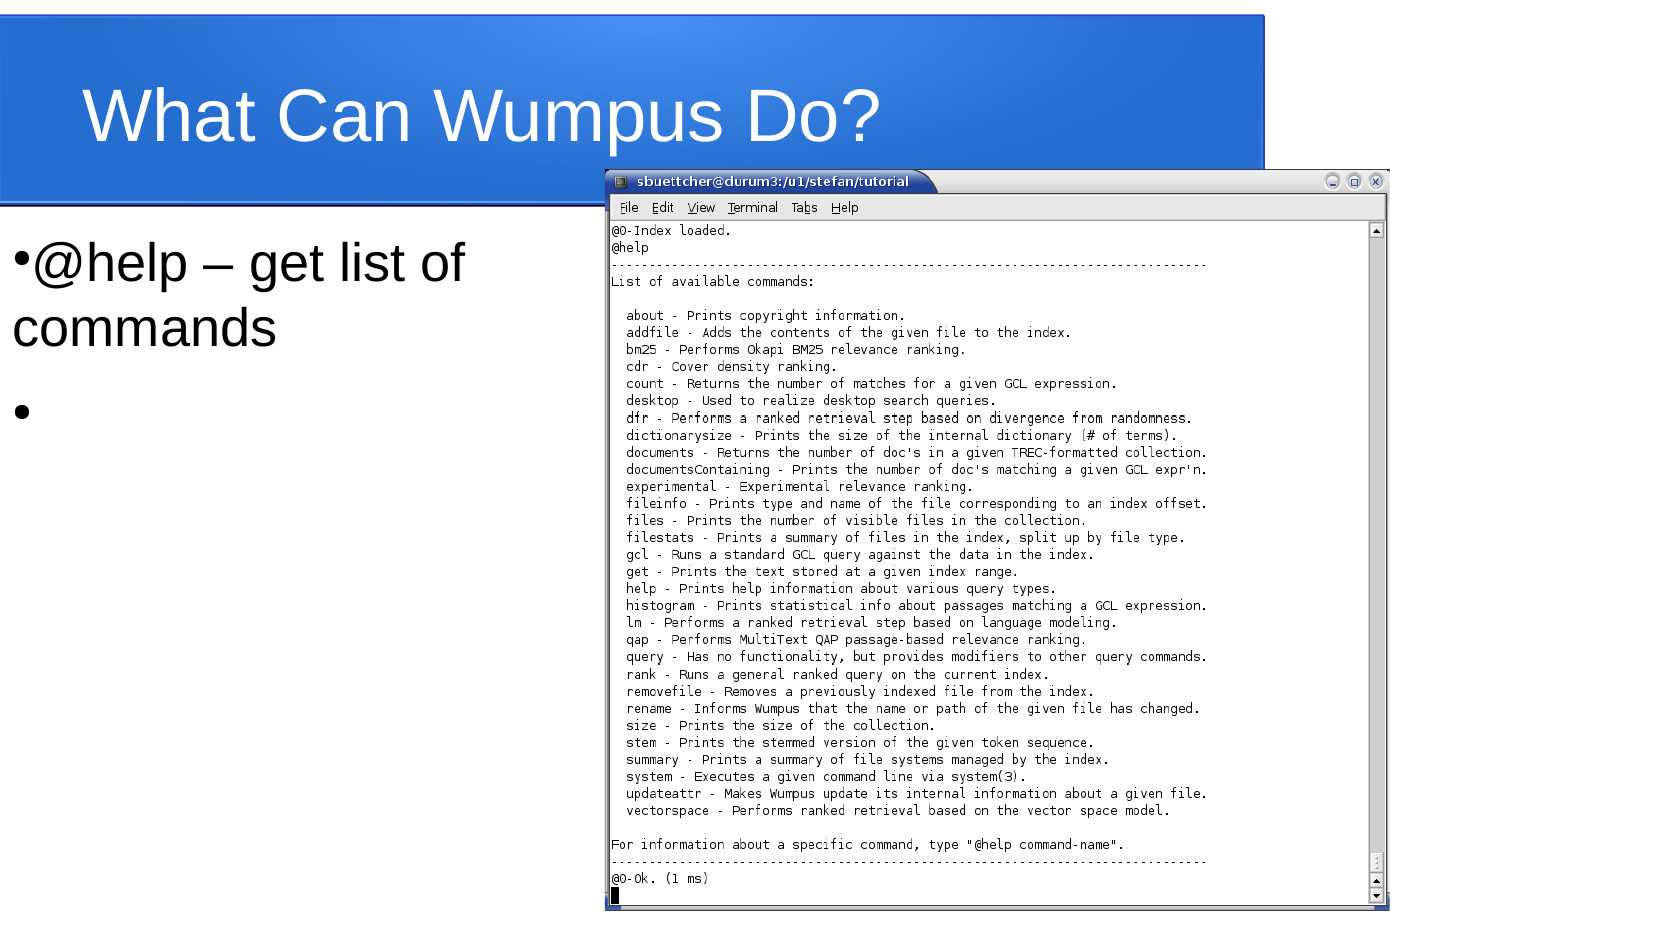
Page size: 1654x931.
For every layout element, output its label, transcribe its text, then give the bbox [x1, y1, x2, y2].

title What Can Wumpus Do? [82, 35, 1235, 189]
picture [604, 169, 1390, 911]
list @help – get list of commands [12, 227, 604, 767]
